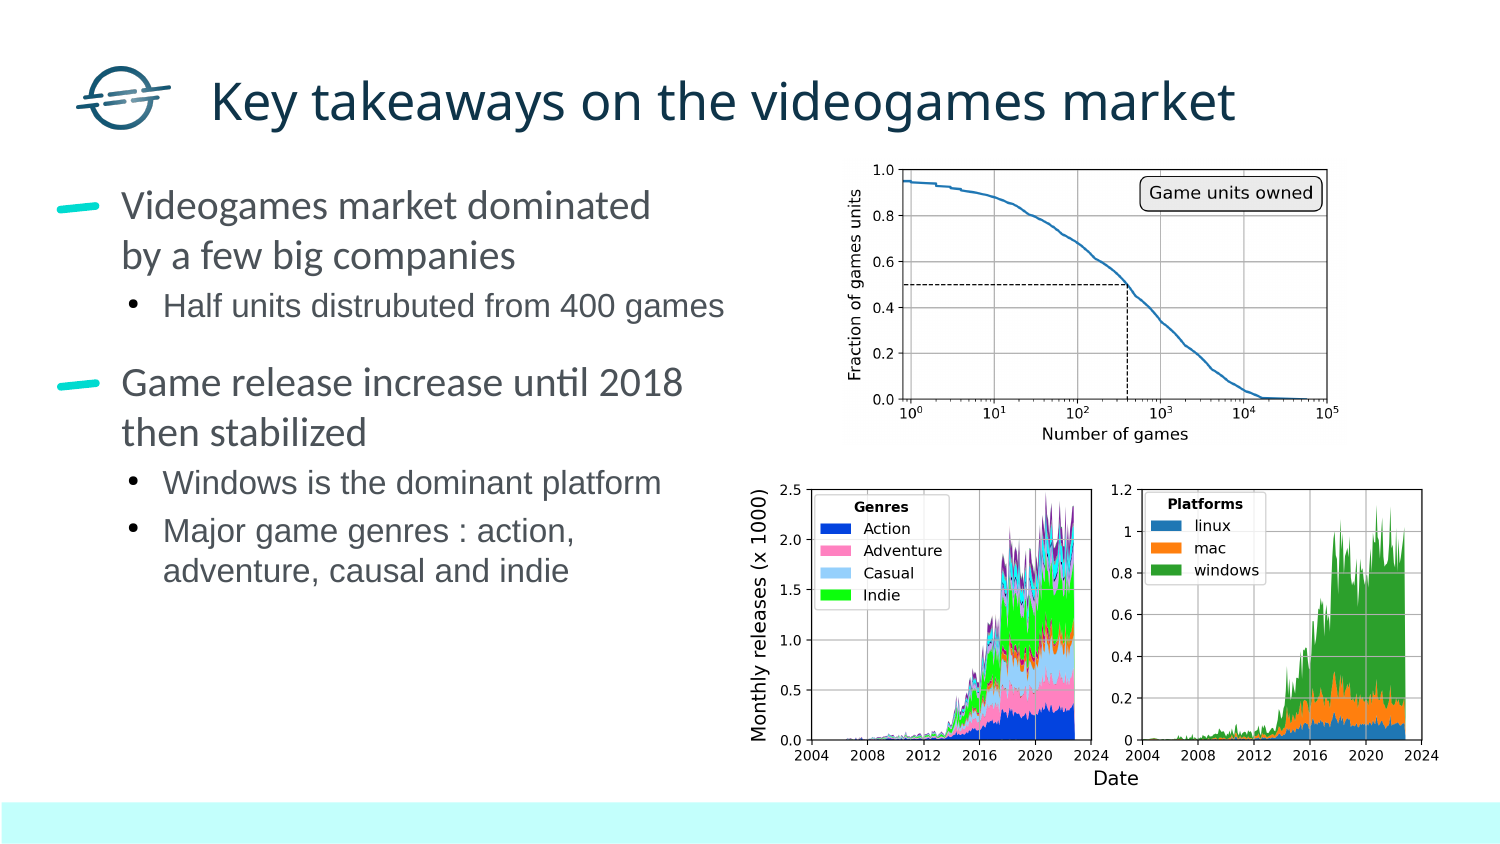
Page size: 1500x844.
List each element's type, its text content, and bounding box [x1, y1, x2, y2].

title Key takeaways on the videogames market [195, 53, 1447, 141]
picture [76, 66, 171, 130]
text_box [57, 379, 100, 391]
title Major game genres : action, adventure, causal and indie [112, 493, 682, 602]
text_box [56, 202, 100, 214]
title Videogames market dominated by a few big companies [106, 162, 691, 306]
title Windows is the dominant platform [112, 478, 682, 493]
picture [741, 470, 1443, 791]
title Half units distrubuted from 400 games [112, 269, 742, 330]
title Game release increase until 2018 then stabilized [106, 340, 717, 478]
picture [842, 158, 1347, 446]
text_box [1, 802, 1500, 844]
